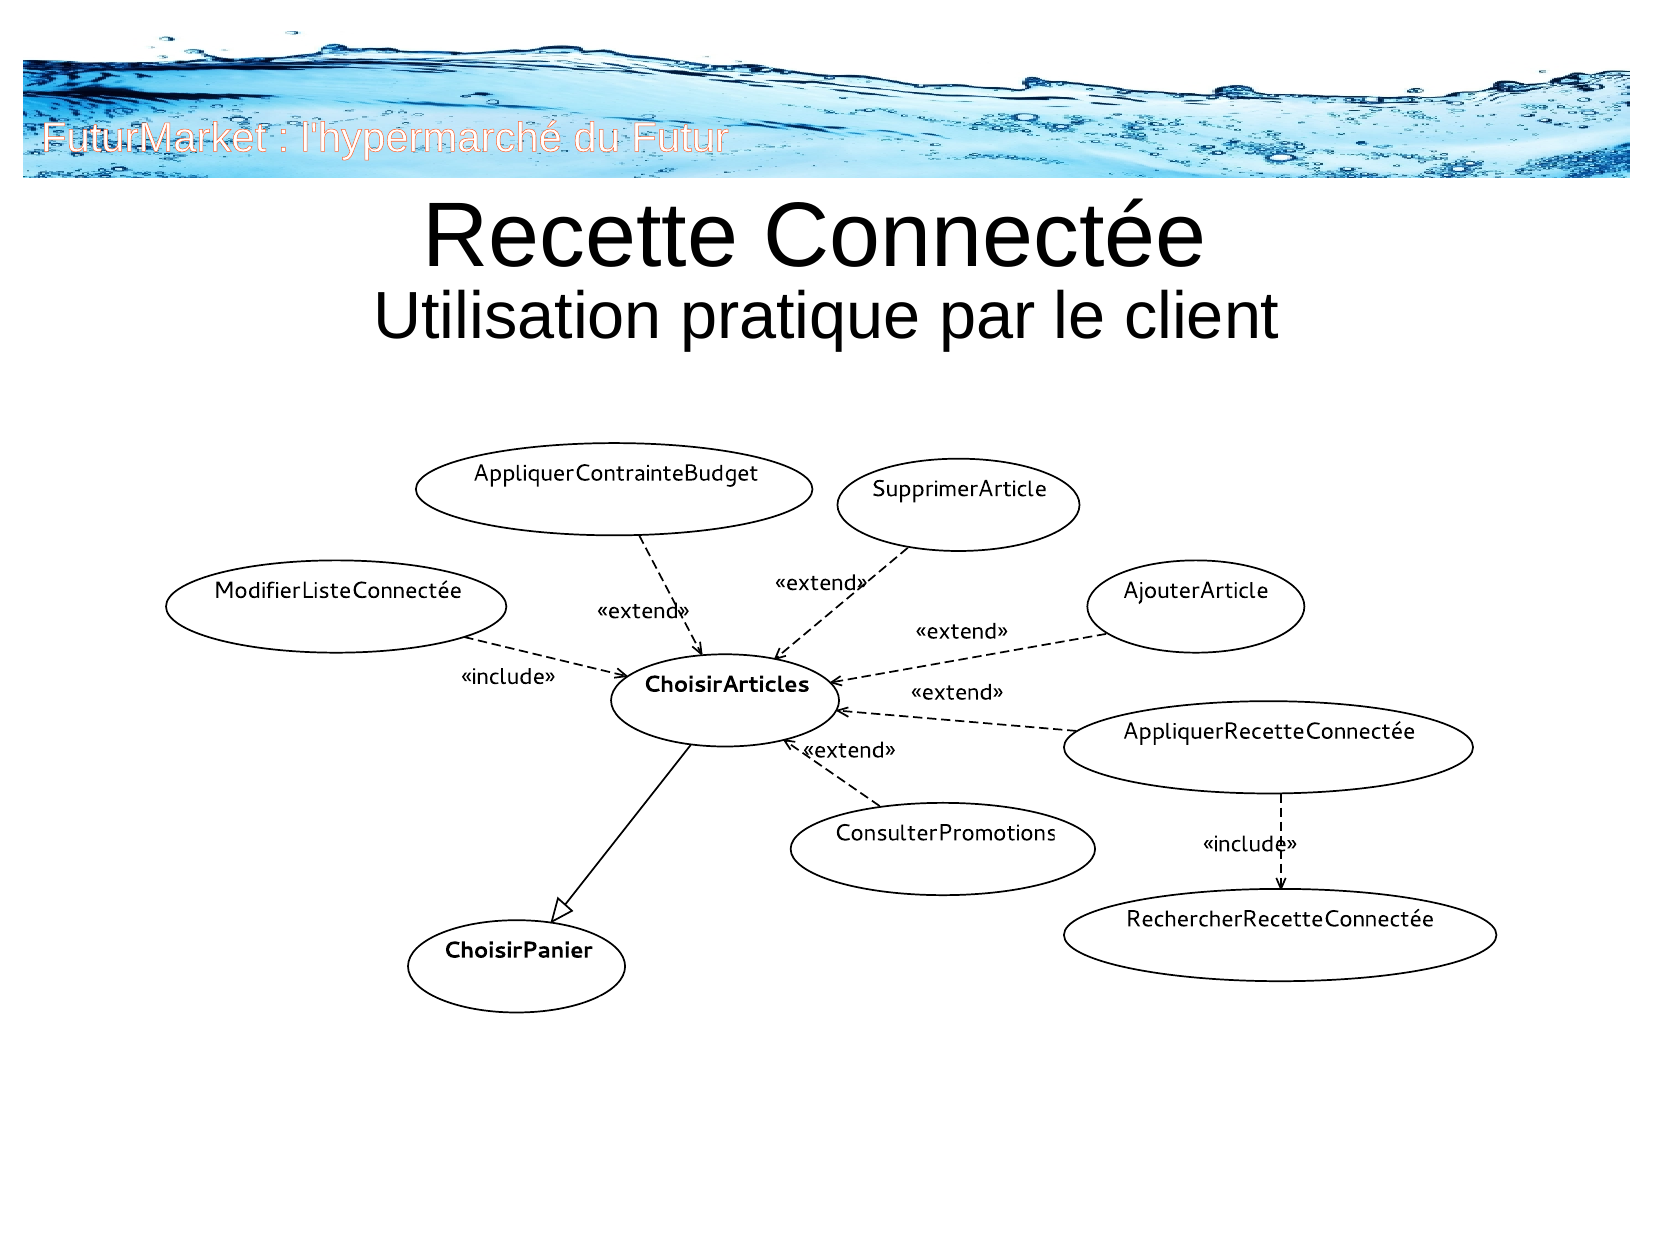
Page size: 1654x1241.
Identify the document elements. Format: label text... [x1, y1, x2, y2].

subtitle Utilisation pratique par le client [82, 287, 1571, 395]
picture [23, 23, 1630, 178]
title Recette Connectée [23, 183, 1607, 287]
picture [165, 442, 1498, 1015]
